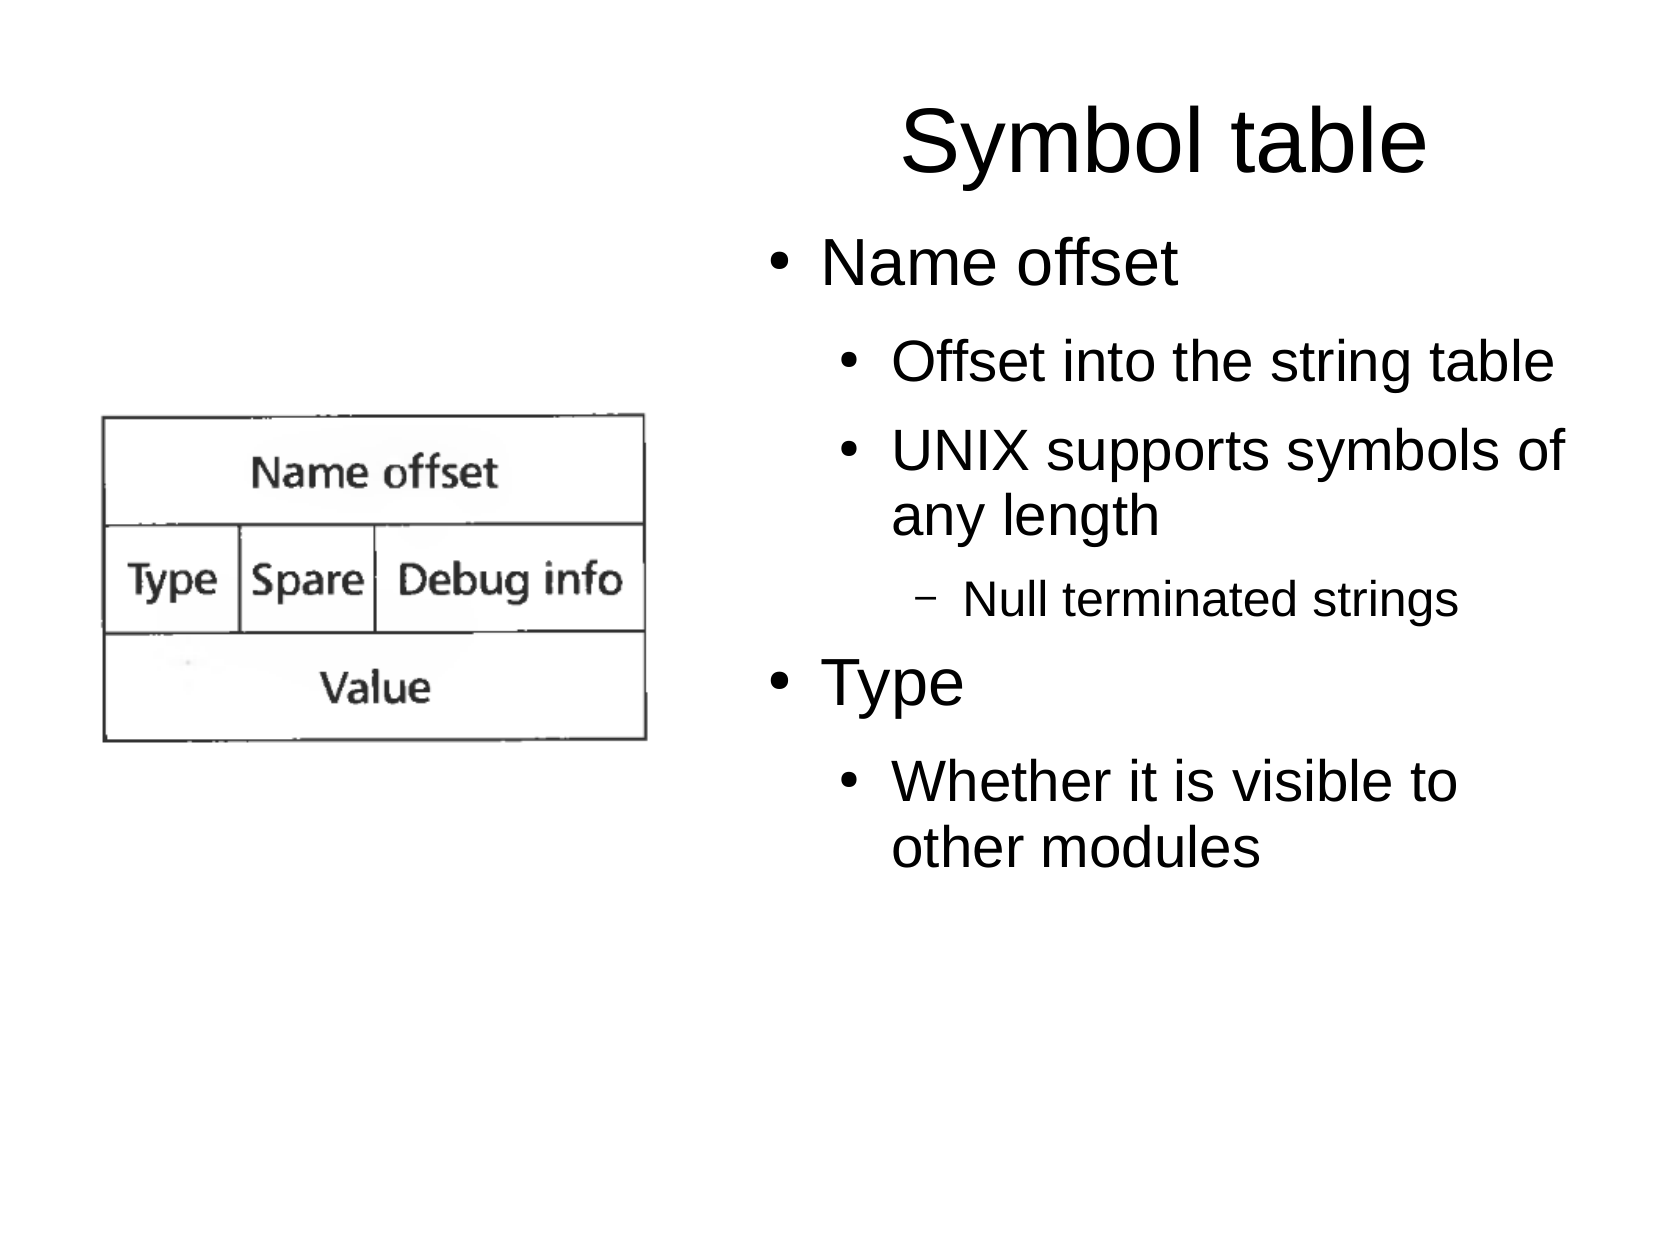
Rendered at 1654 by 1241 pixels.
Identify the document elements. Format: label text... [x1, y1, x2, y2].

title Symbol table [716, 37, 1613, 245]
list Name offset Offset into the string table UNIX supports symbols of any length Null terminated strings Type Whether it is visible to other modules [750, 225, 1571, 1010]
picture [70, 374, 676, 771]
